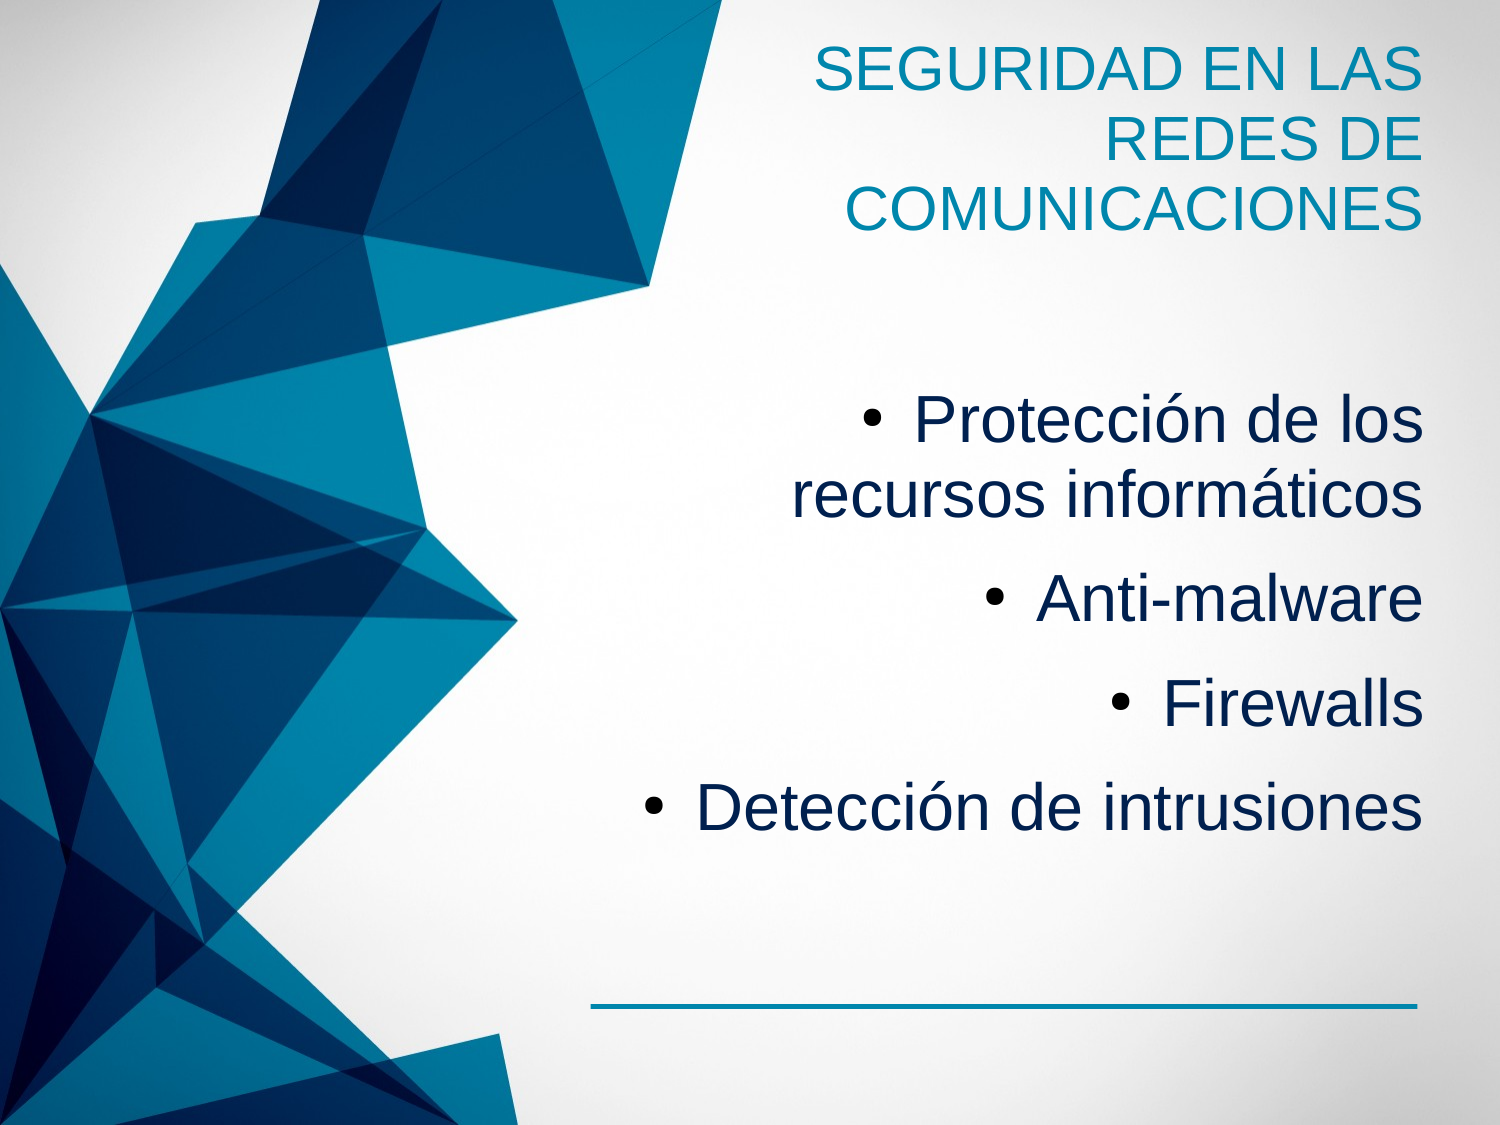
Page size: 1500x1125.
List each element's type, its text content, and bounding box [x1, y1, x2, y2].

picture [0, 0, 1500, 1125]
title SEGURIDAD EN LAS REDES DE COMUNICACIONES [708, 34, 1425, 244]
list Protección de los recursos informáticos Anti-malware Firewalls Detección de intrusiones [590, 382, 1425, 945]
